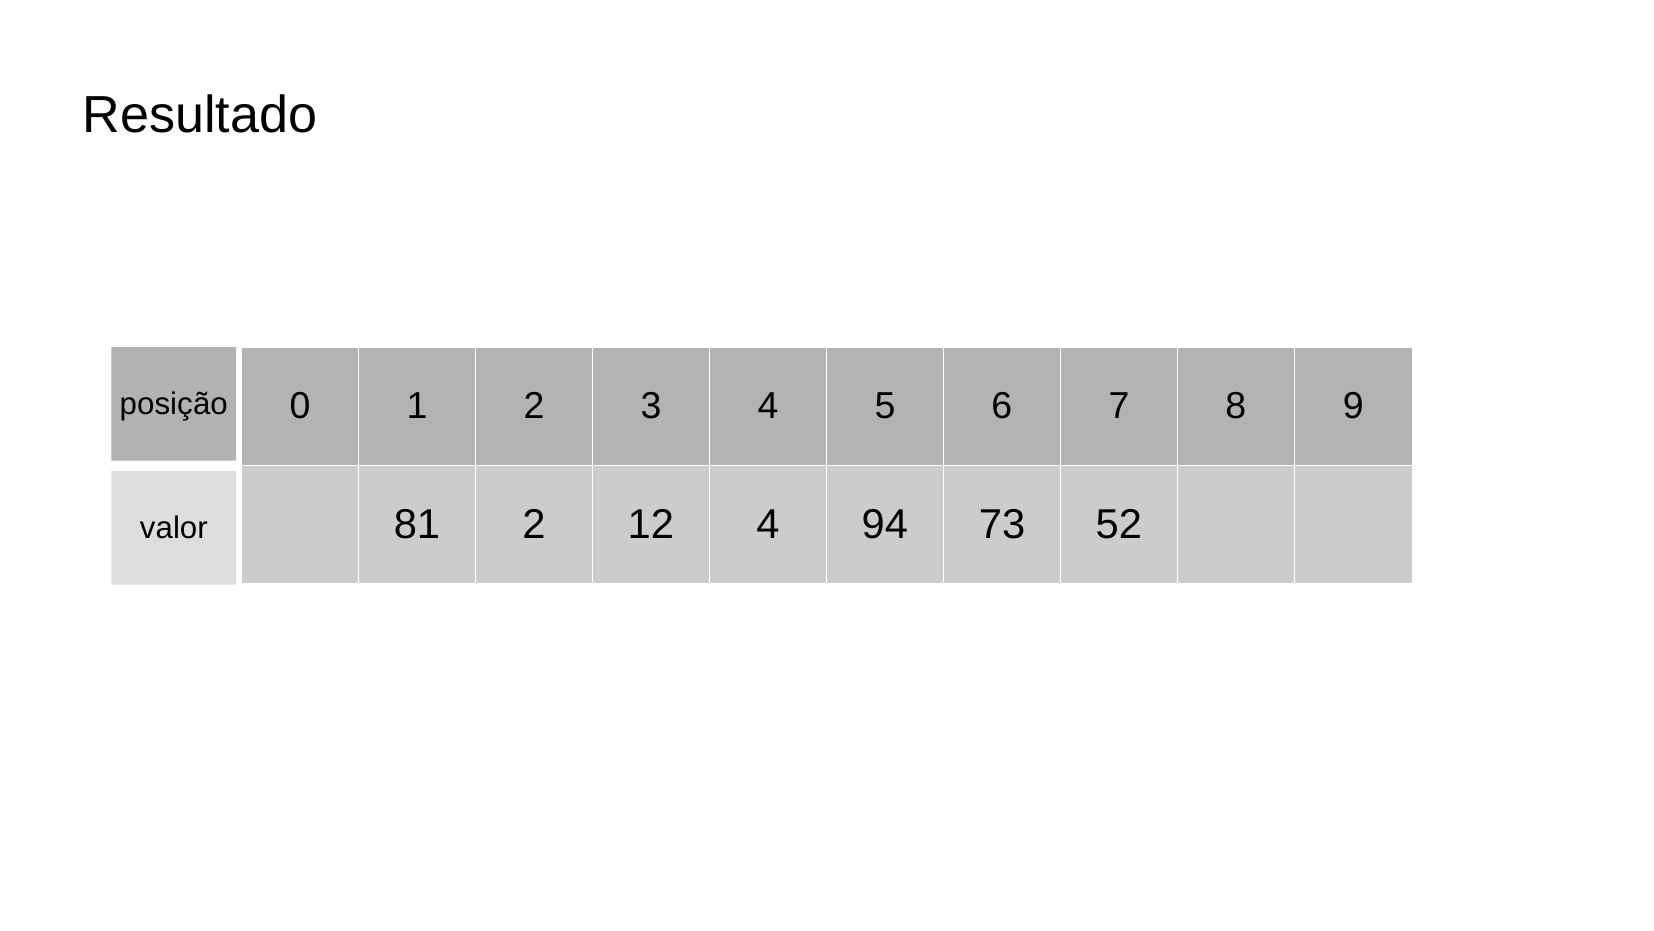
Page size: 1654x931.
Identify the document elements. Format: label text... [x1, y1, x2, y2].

table_cell 2 [476, 466, 592, 583]
table_cell 94 [827, 466, 943, 583]
table_header 1 [359, 348, 475, 465]
table_header 2 [476, 348, 592, 465]
table_cell [1295, 466, 1412, 583]
table_header 9 [1295, 348, 1412, 465]
table_cell [1178, 466, 1294, 583]
table_cell [242, 466, 358, 583]
table_header 0 [242, 348, 358, 465]
table_cell 4 [710, 466, 826, 583]
table_header 3 [593, 348, 709, 465]
table_cell 81 [359, 466, 475, 583]
table_cell 73 [944, 466, 1060, 583]
table_header 7 [1061, 348, 1177, 465]
text_box posição [111, 347, 237, 461]
table_header 8 [1178, 348, 1294, 465]
table_header 6 [944, 348, 1060, 465]
table_cell 52 [1061, 466, 1177, 583]
title Resultado [82, 37, 1571, 193]
text_box valor [111, 471, 237, 585]
table_header 4 [710, 348, 826, 465]
table_header 5 [827, 348, 943, 465]
table_cell 12 [593, 466, 709, 583]
